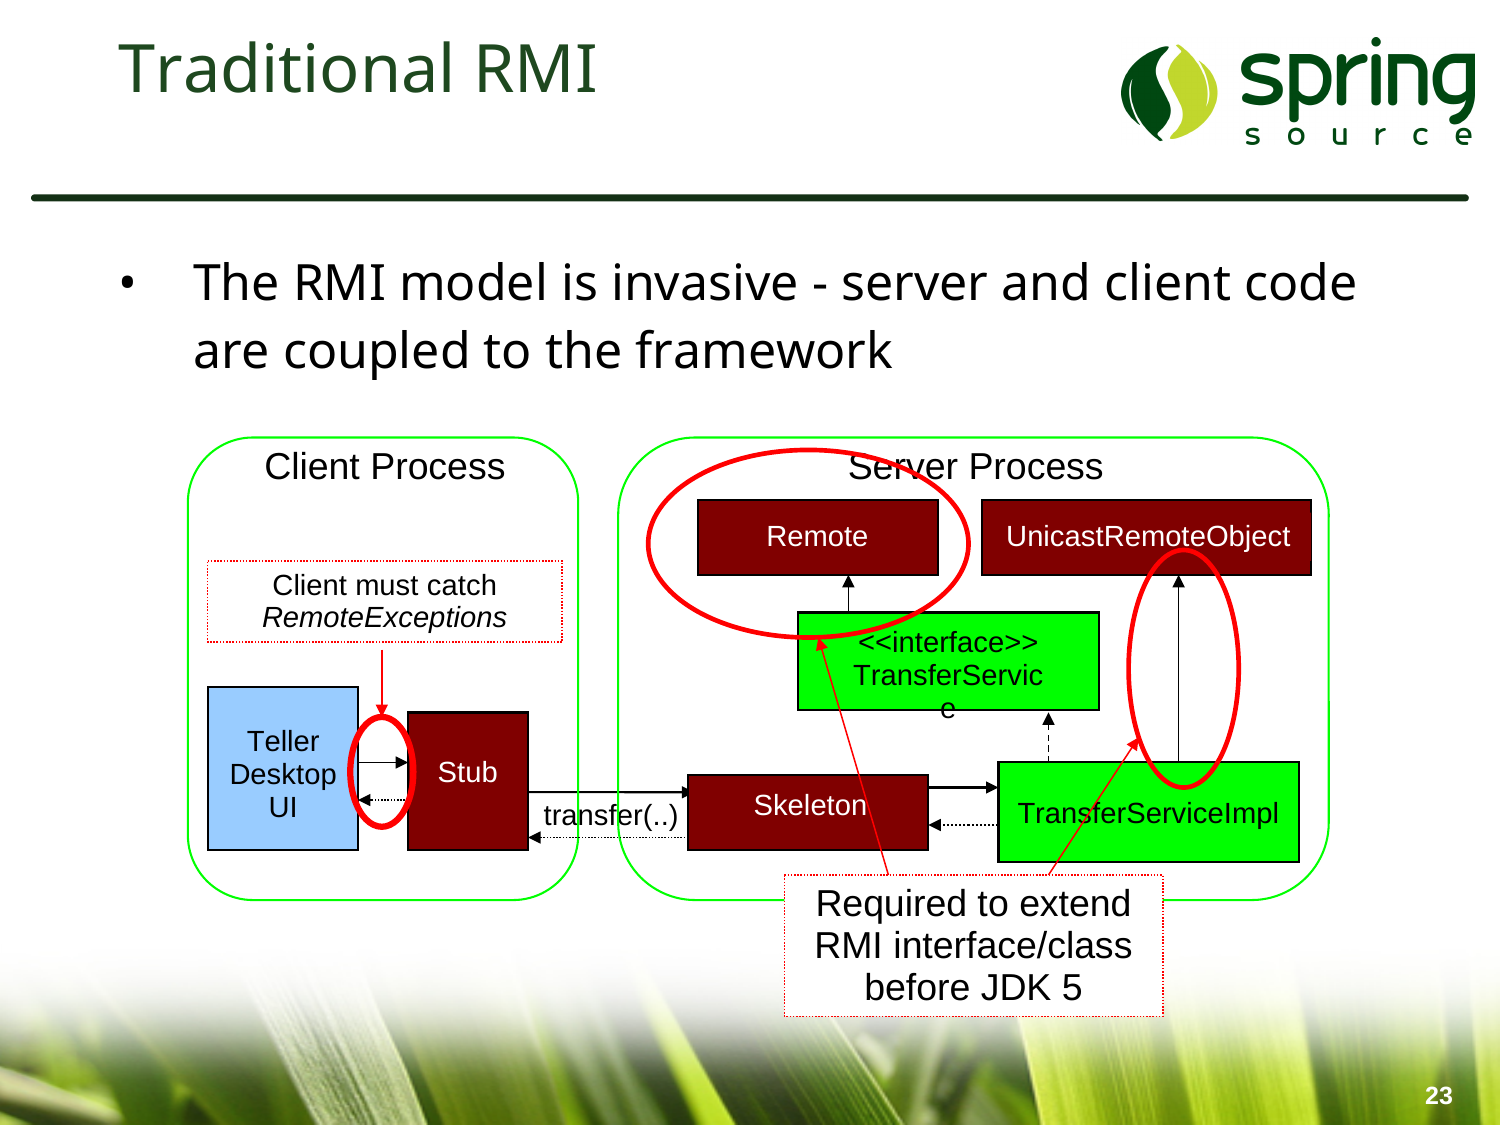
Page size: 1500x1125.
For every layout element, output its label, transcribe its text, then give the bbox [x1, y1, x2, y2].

picture [0, 944, 1500, 1125]
picture [1136, 37, 1475, 145]
text_box Required to extend RMI interface/class before JDK 5 [784, 903, 1163, 1017]
list The RMI model is invasive - server and client code are coupled to the framework [103, 239, 1394, 903]
title Traditional RMI [103, 13, 1136, 176]
